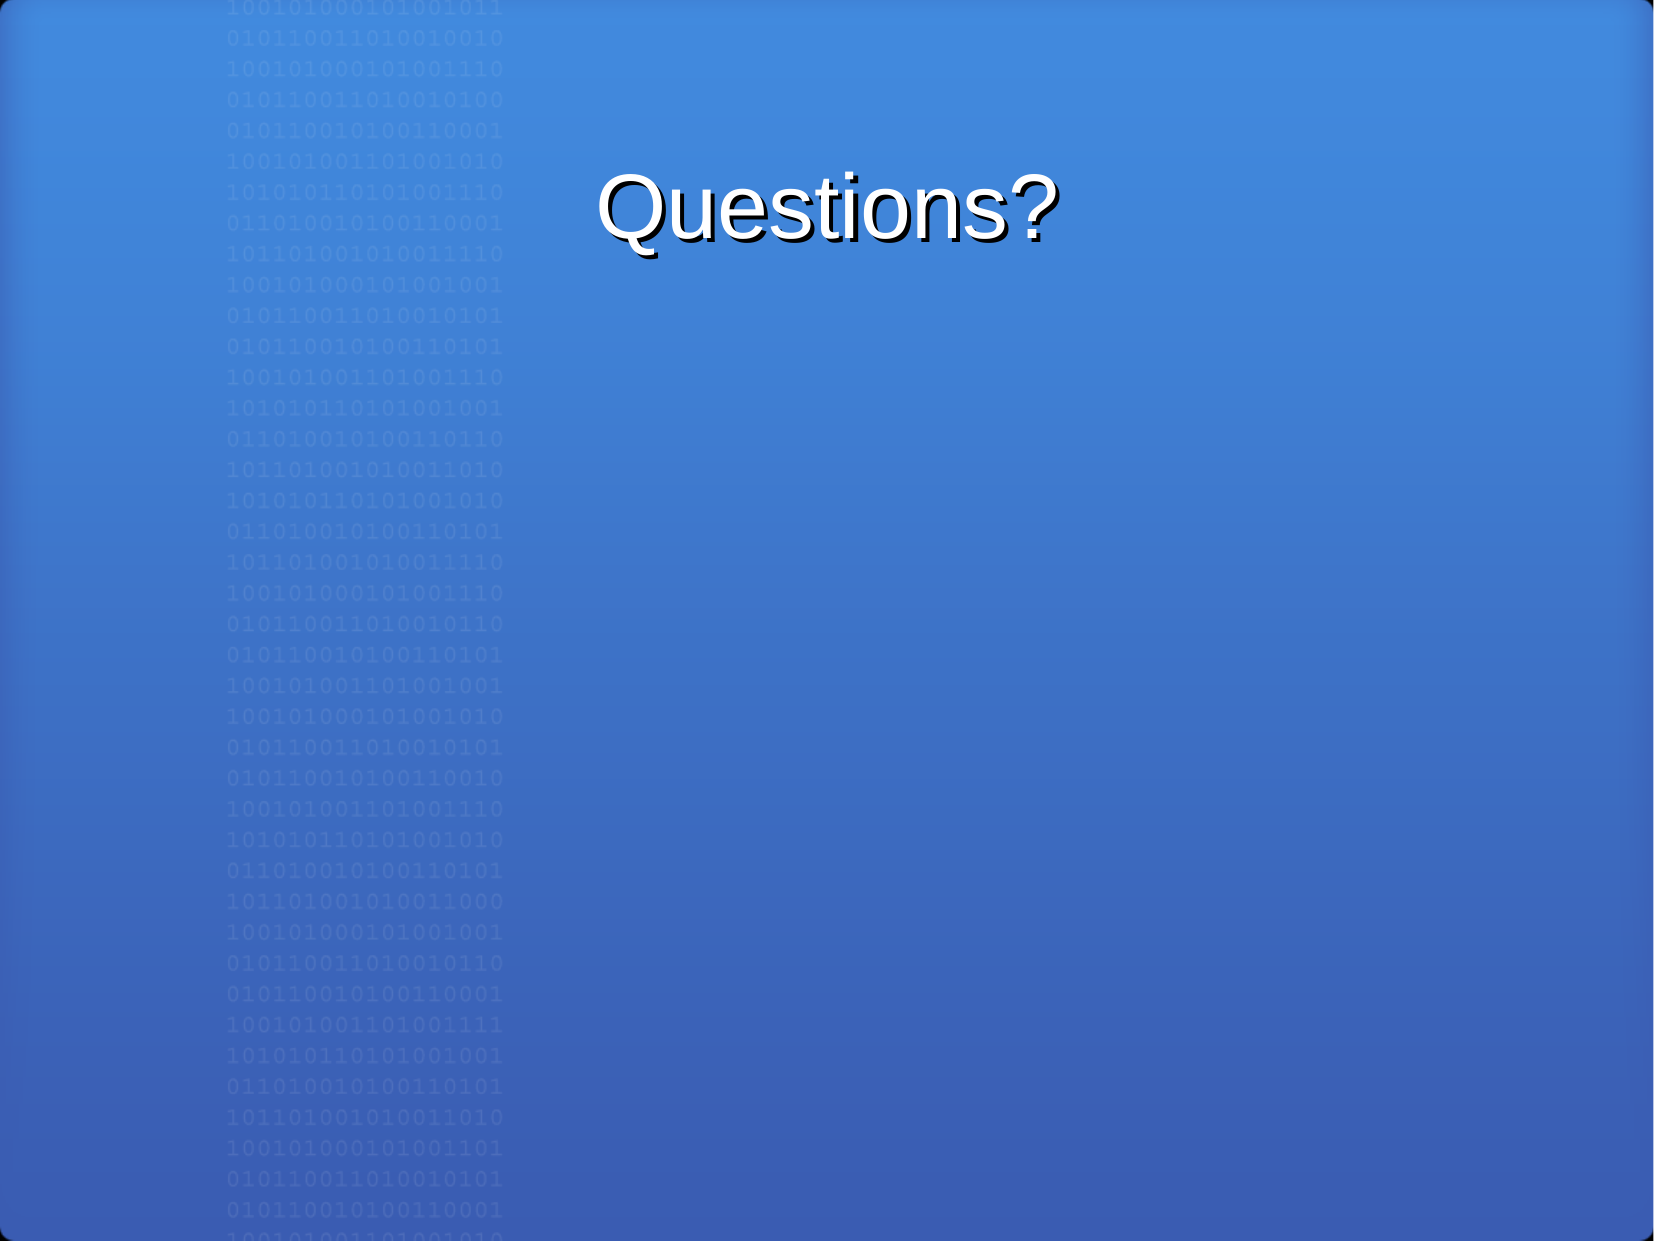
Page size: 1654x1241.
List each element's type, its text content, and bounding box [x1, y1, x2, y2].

picture [0, 0, 1654, 1241]
title Questions? [121, 102, 1534, 311]
